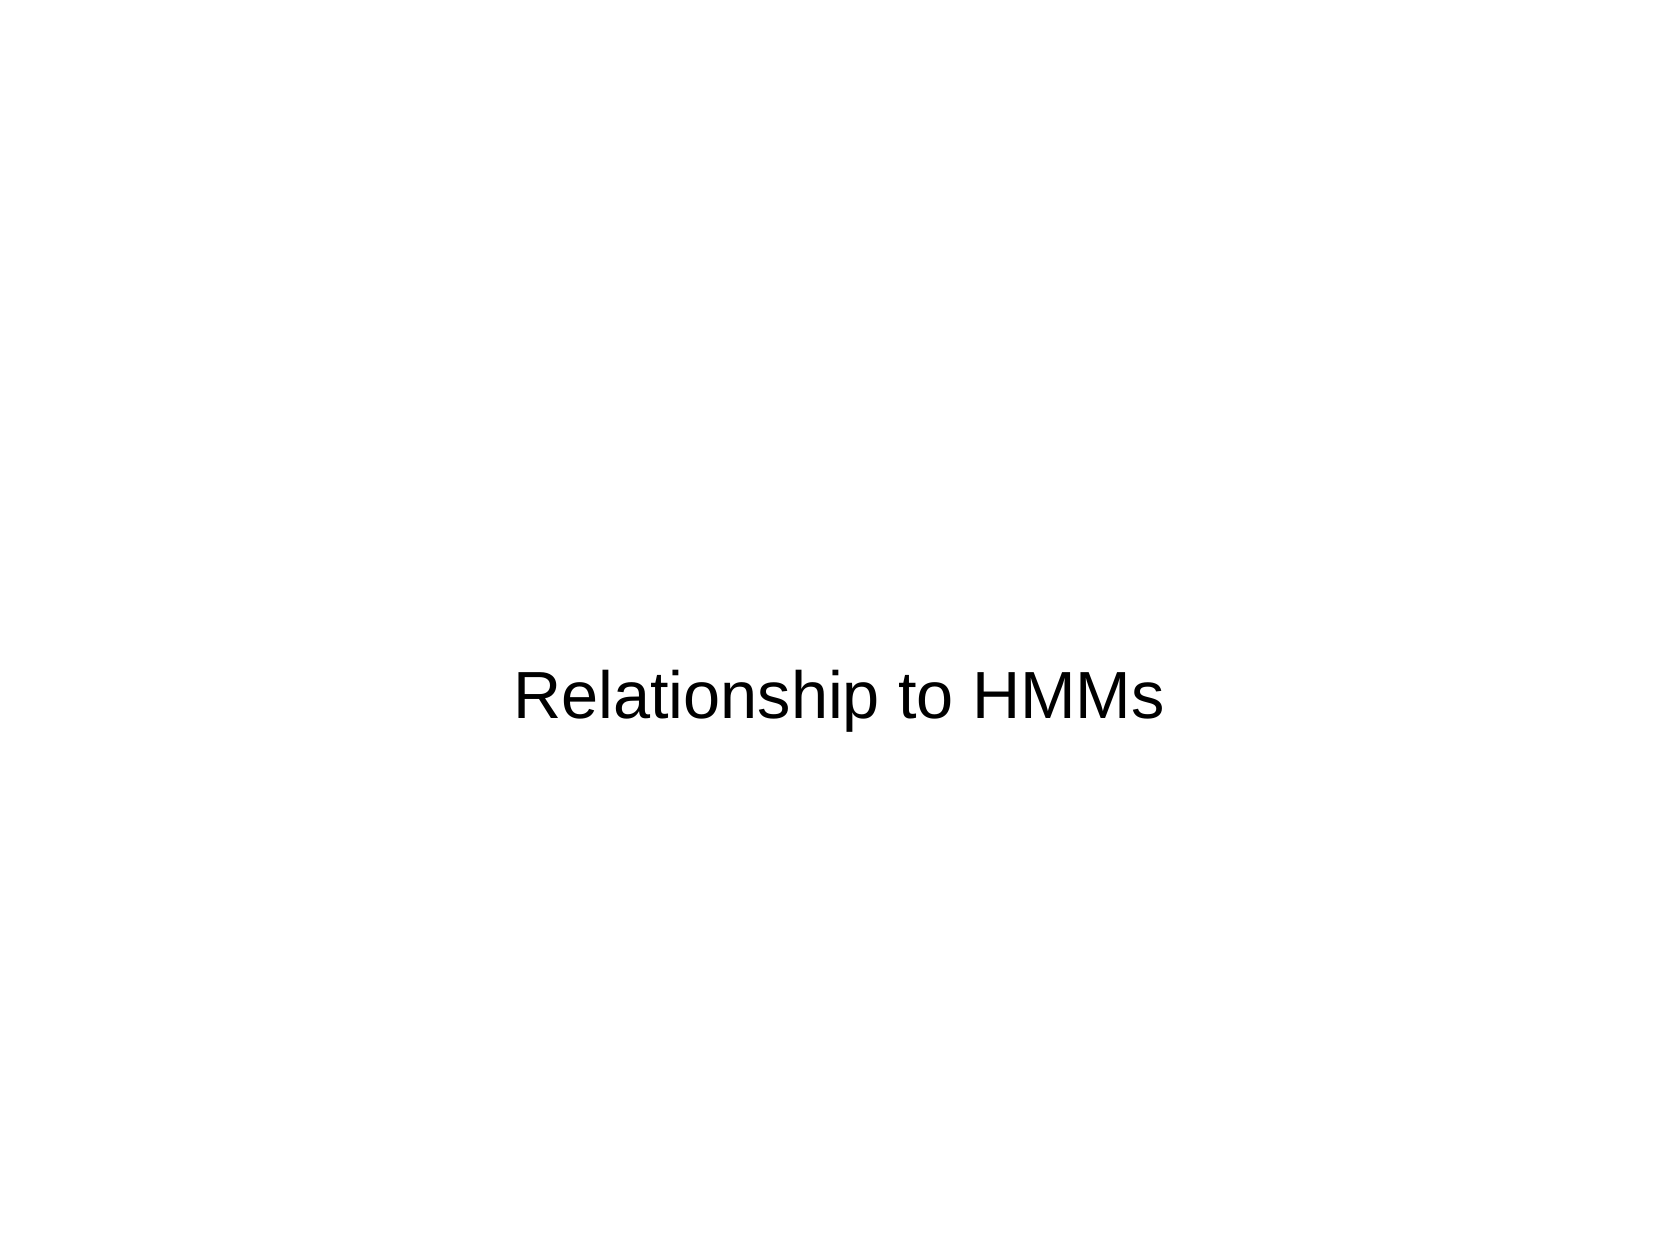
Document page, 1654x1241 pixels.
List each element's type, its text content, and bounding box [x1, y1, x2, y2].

subtitle Relationship to HMMs [25, 233, 1654, 1158]
